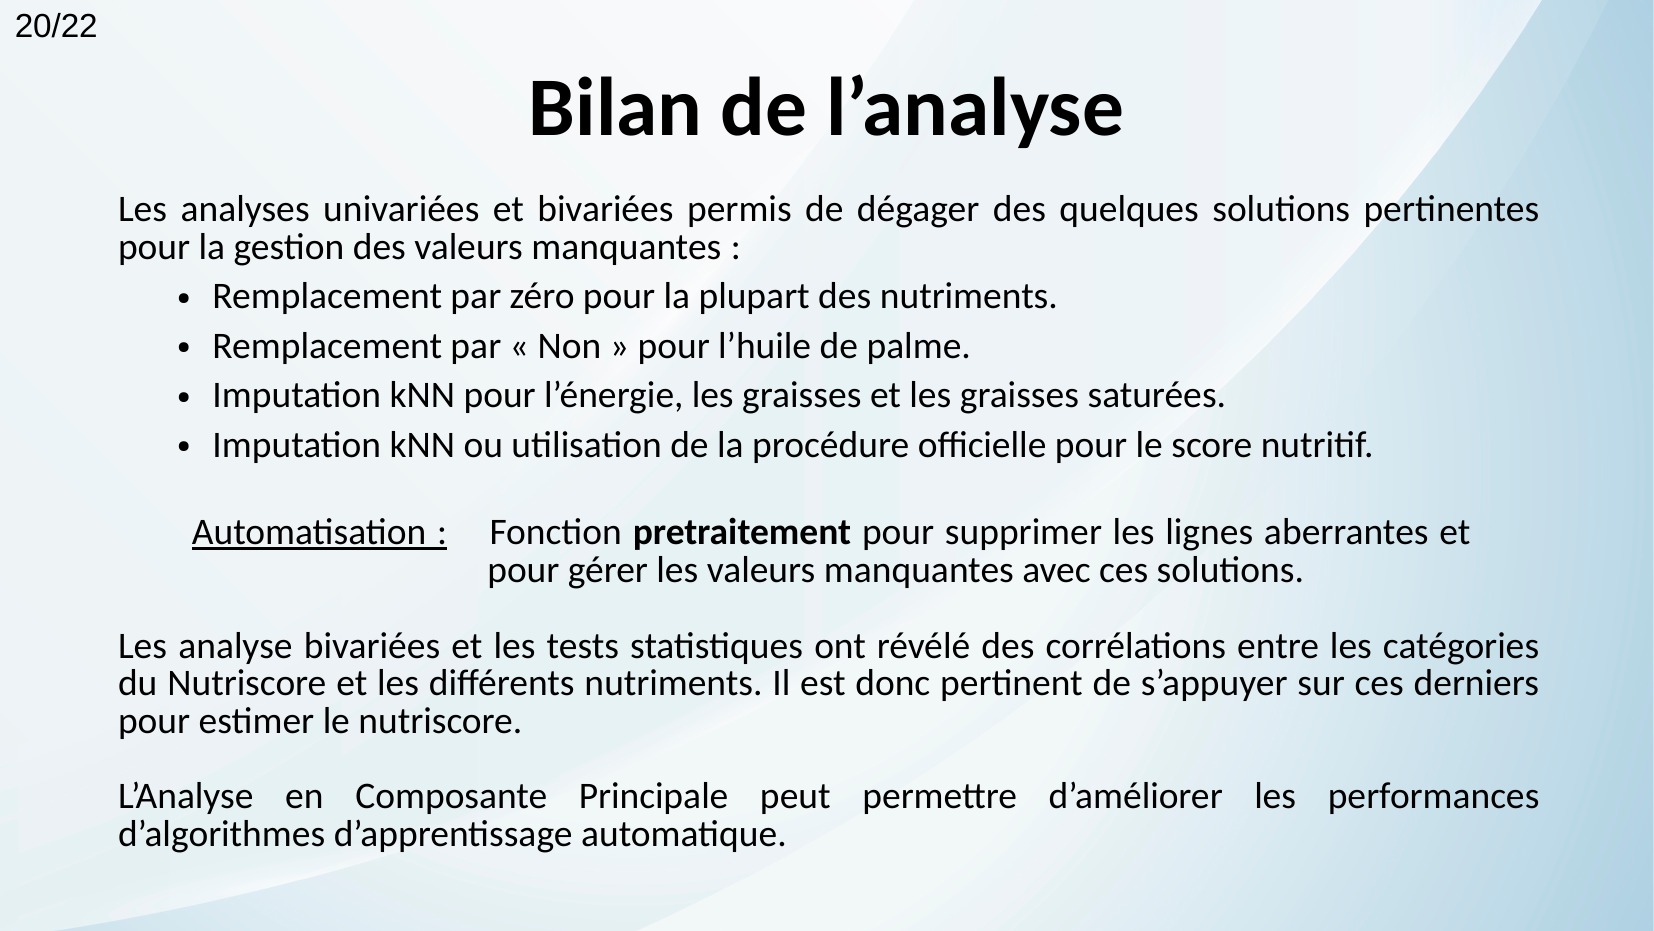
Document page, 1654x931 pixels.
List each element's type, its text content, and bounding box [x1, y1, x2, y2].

text_box 20/22 [0, 0, 119, 60]
subtitle Les analyses univariées et bivariées permis de dégager des quelques solutions pertinentes pour la gestion des valeurs manquantes : Remplacement par zéro pour la plupart des nutriments. Remplacement par « Non » pour l’huile de palme. Imputation kNN pour l’énergie, les graisses et les graisses saturées. Imputation kNN ou utilisation de la procédure officielle pour le score nutritif. Automatisation : Fonction pretraitement pour supprimer les lignes aberrantes et pour gérer les valeurs manquantes avec ces solutions. Les analyse bivariées et les tests statistiques ont révélé des corrélations entre les catégories du Nutriscore et les différents nutriments. Il est donc pertinent de s’appuyer sur ces derniers pour estimer le nutriscore. L’Analyse en Composante Principale peut permettre d’améliorer les performances d’algorithmes d’apprentissage automatique. [118, 193, 1542, 857]
title Bilan de l’analyse [82, 37, 1571, 193]
picture [0, 0, 1654, 931]
